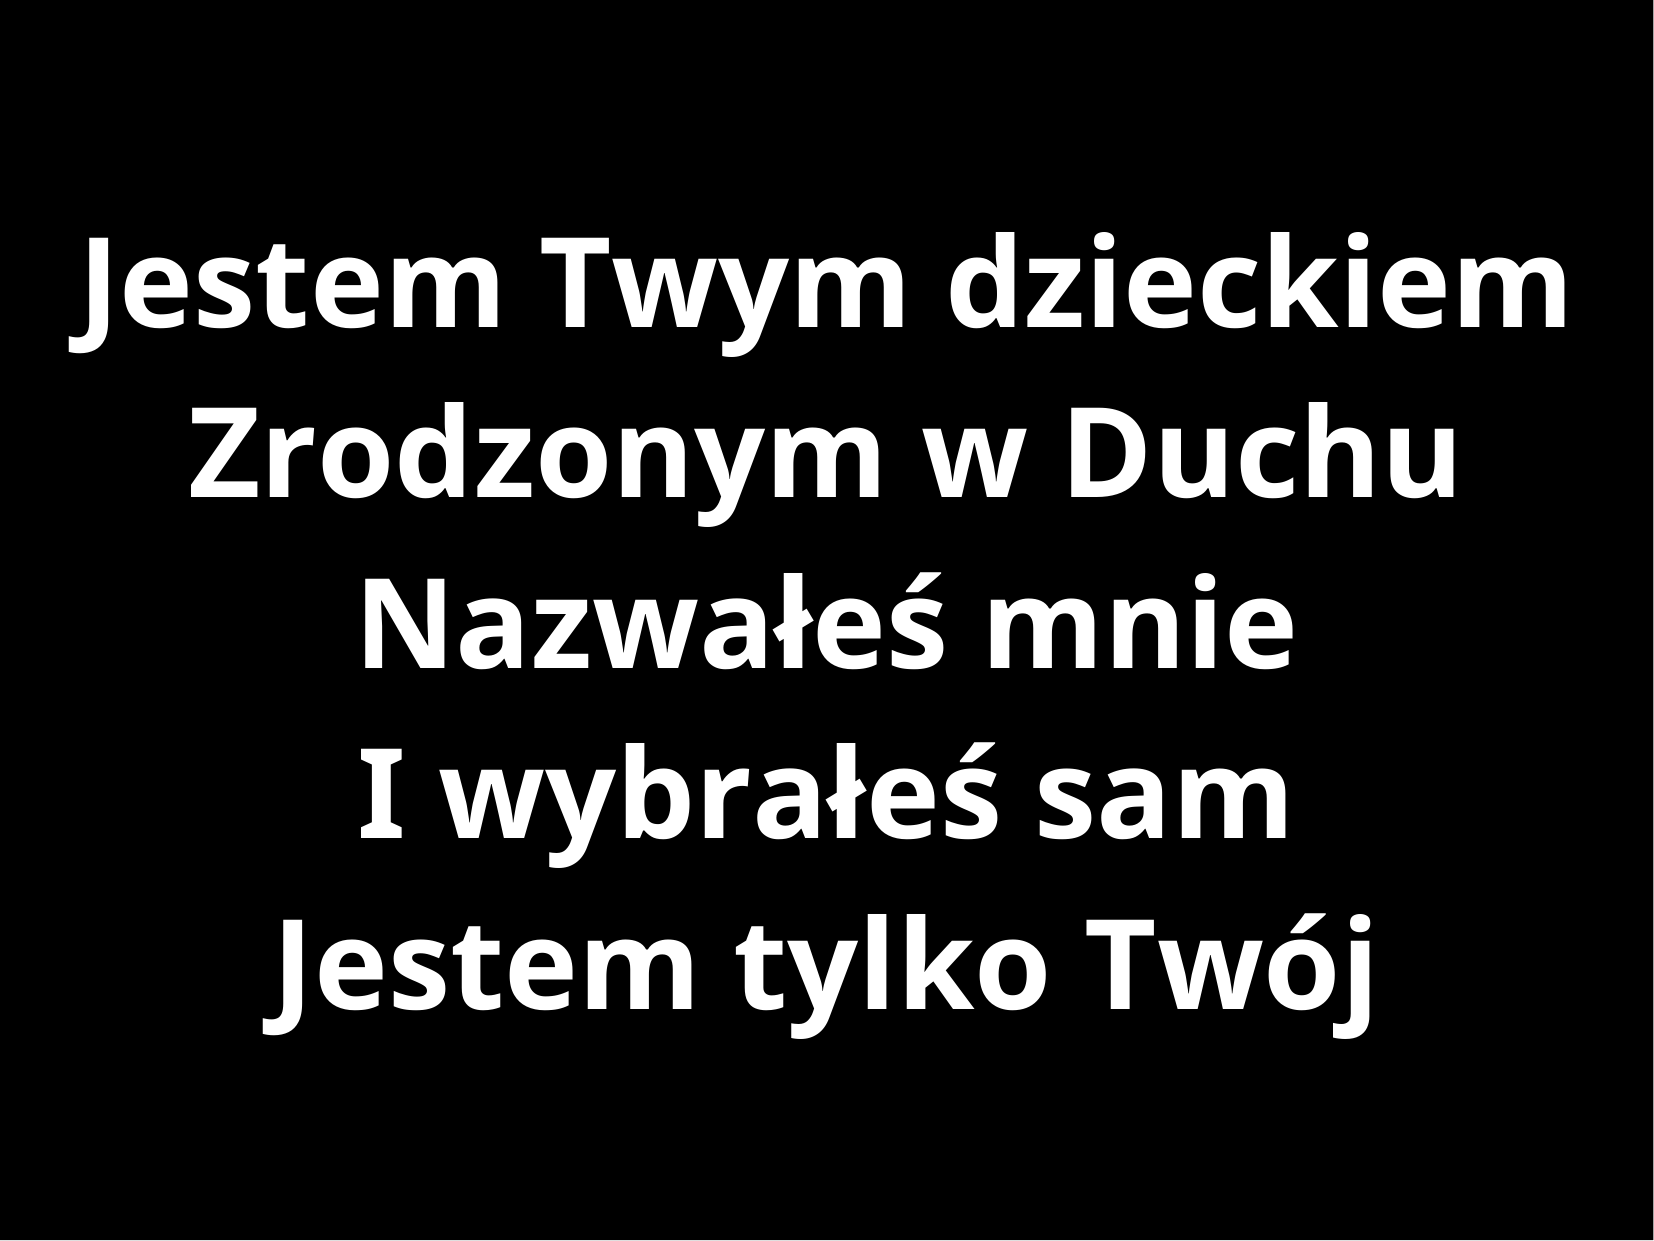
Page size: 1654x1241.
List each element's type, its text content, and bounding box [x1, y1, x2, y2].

title Jestem Twym dzieckiem Zrodzonym w Duchu Nazwałeś mnie I wybrałeś sam Jestem tylko Twój [0, 0, 1654, 1241]
